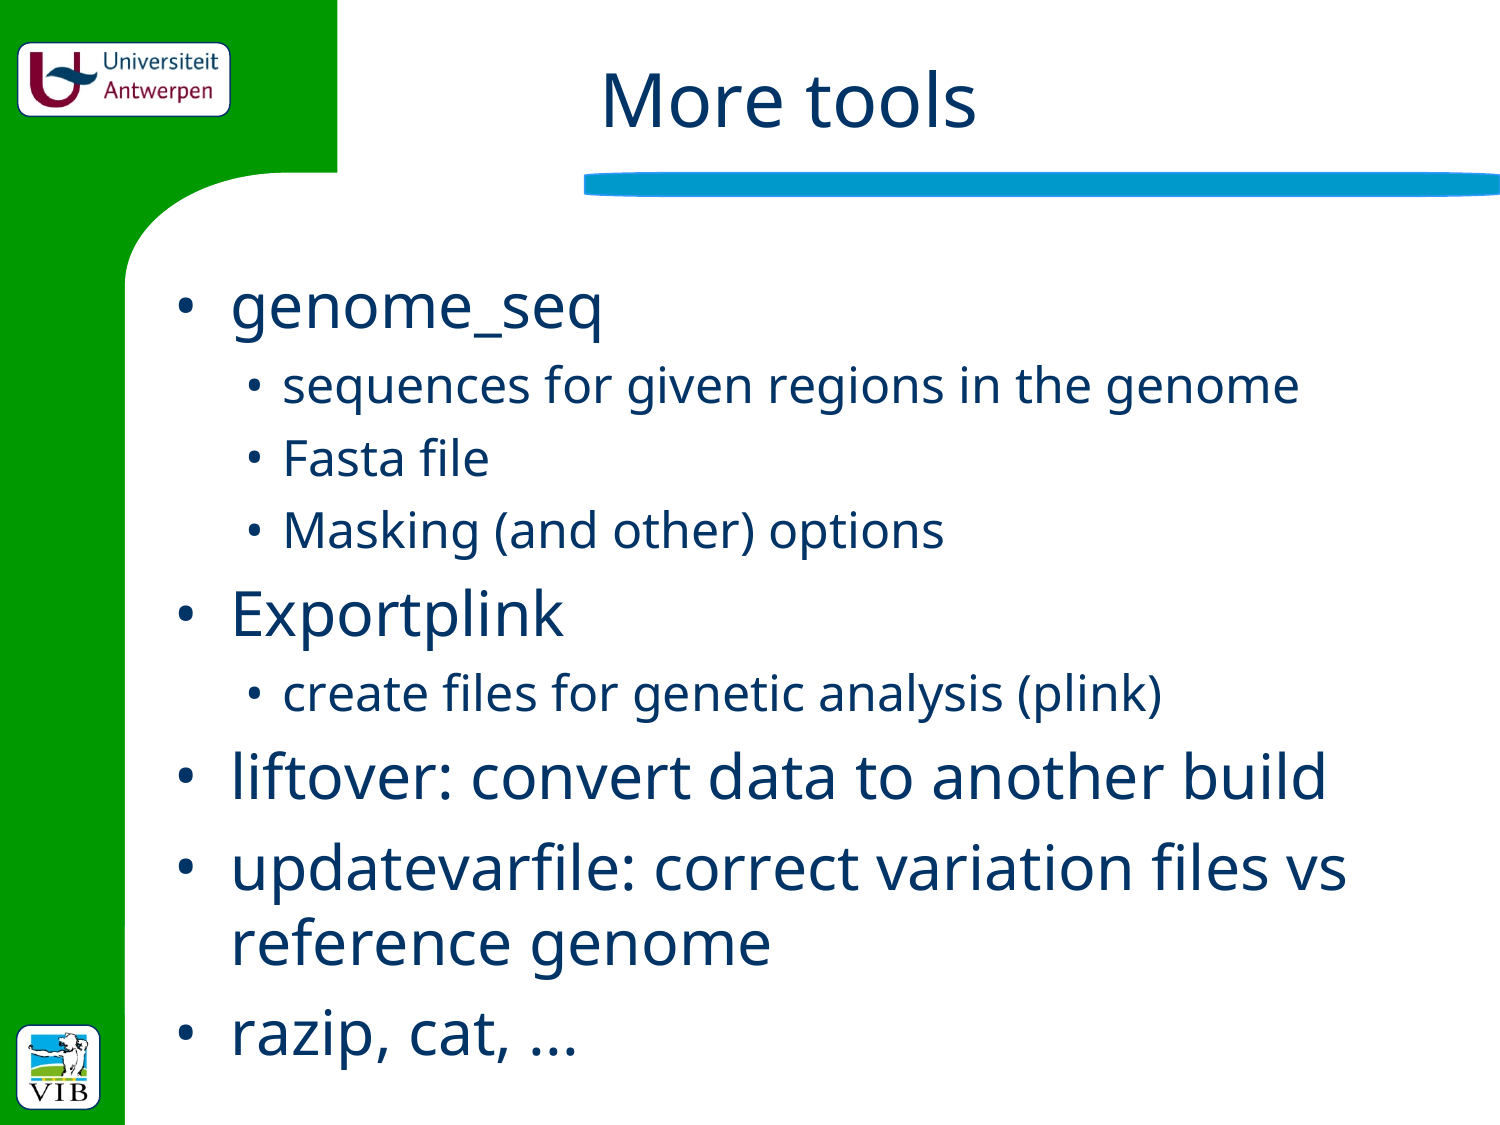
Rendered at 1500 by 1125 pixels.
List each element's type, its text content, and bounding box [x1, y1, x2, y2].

list genome_seq sequences for given regions in the genome Fasta file Masking (and other) options Exportplink create files for genetic analysis (plink) liftover: convert data to another build updatevarfile: correct variation files vs reference genome razip, cat, ... [159, 258, 1465, 1085]
title More tools [584, 0, 1500, 195]
picture [25, 1029, 91, 1107]
picture [25, 47, 223, 112]
